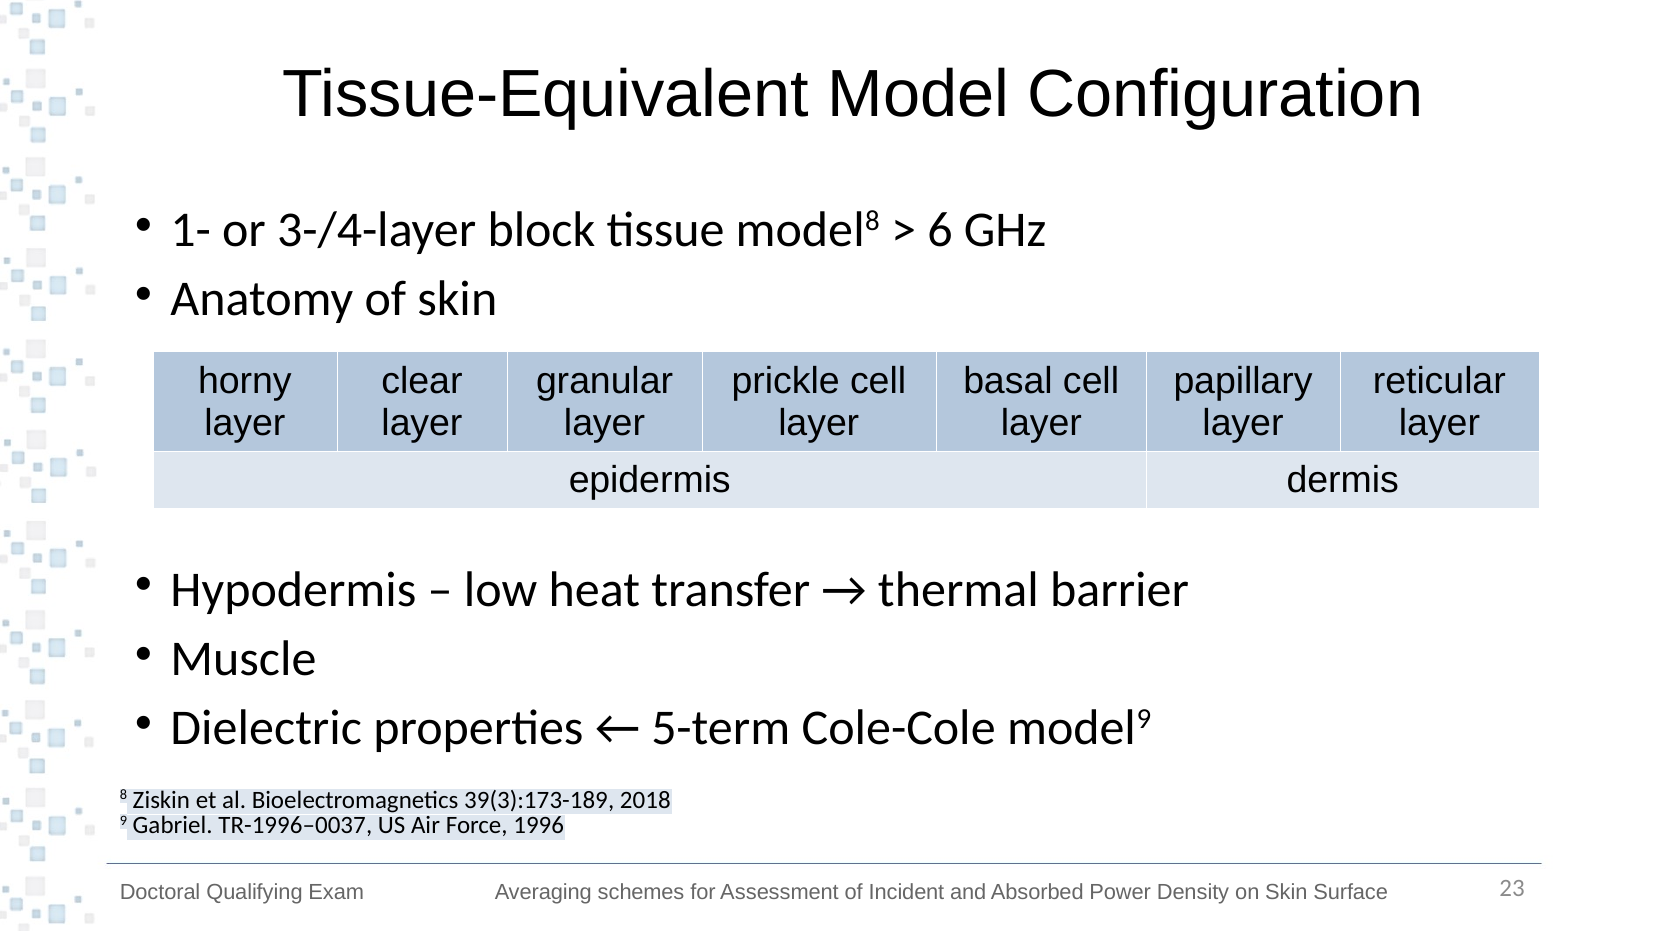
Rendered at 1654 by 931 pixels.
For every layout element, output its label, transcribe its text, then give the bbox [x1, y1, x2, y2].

table_header clear layer [338, 352, 507, 451]
table_header basal cell layer [937, 352, 1146, 451]
list Hypodermis – low heat transfer → thermal barrier Muscle Dielectric properties ← 5-term Cole-Cole model9 [135, 570, 1516, 766]
table_cell dermis [1147, 452, 1539, 508]
table_cell epidermis [154, 452, 1146, 508]
table_header granular layer [508, 352, 702, 451]
picture [0, 0, 1654, 931]
table_header papillary layer [1147, 352, 1340, 451]
table_header prickle cell layer [703, 352, 936, 451]
text_box Doctoral Qualifying Exam Averaging schemes for Assessment of Incident and Absorbed Power Density on Skin Surface [105, 869, 1516, 911]
list 1- or 3-/4-layer block tissue model8 > 6 GHz Anatomy of skin [135, 210, 1516, 352]
table_header reticular layer [1341, 352, 1539, 451]
table_header horny layer [154, 352, 337, 451]
text_box 8 Ziskin et al. Bioelectromagnetics 39(3):173-189, 2018 9 Gabriel. TR-1996–0037, US Air Force, 1996 [105, 781, 1561, 856]
title Tissue-Equivalent Model Configuration [135, 37, 1571, 151]
